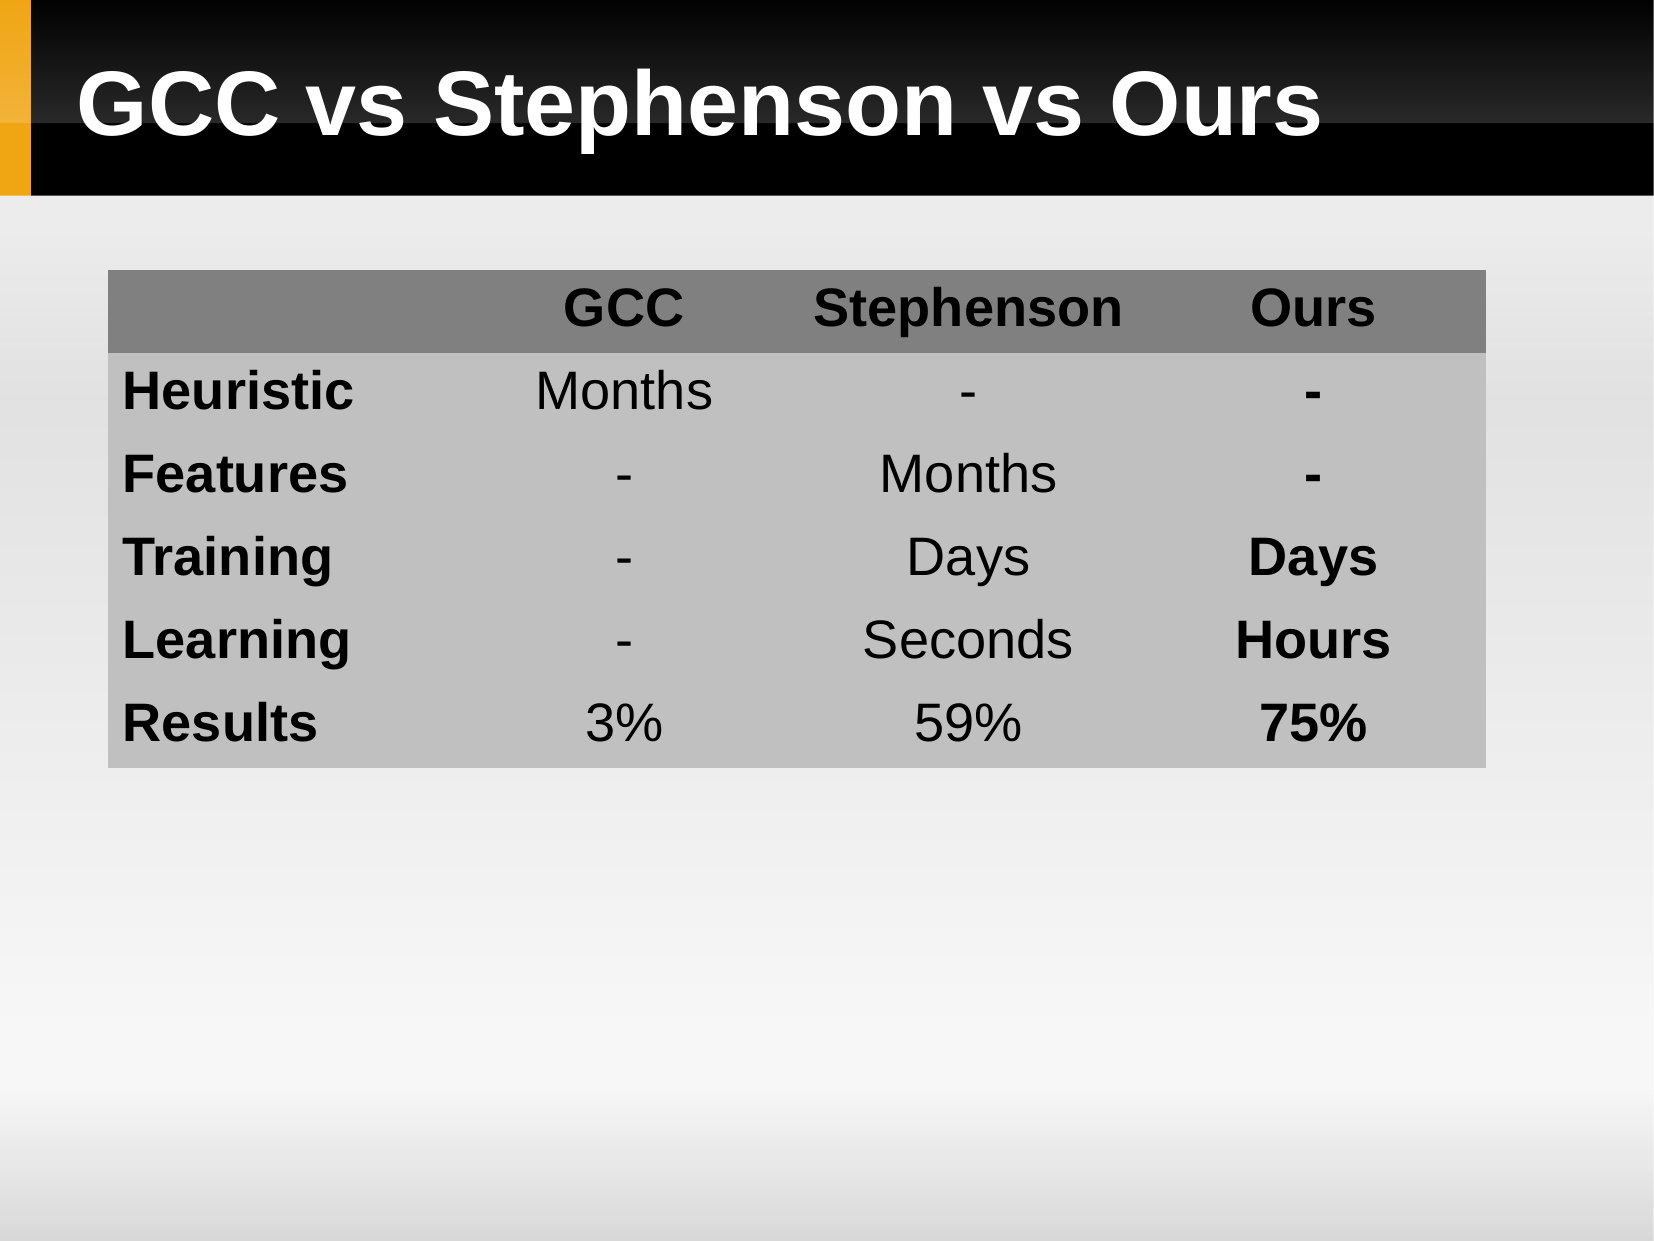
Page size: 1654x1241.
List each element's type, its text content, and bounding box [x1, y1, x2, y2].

table_cell Heuristic [108, 353, 452, 436]
table_cell Months [452, 353, 796, 436]
table_cell 75% [1141, 685, 1486, 768]
table_header Ours [1141, 270, 1486, 353]
table_cell - [452, 436, 796, 519]
table_cell Learning [108, 602, 452, 685]
table_cell 3% [452, 685, 796, 768]
title GCC vs Stephenson vs Ours [76, 7, 1565, 200]
table_cell - [452, 602, 796, 685]
table_cell Seconds [796, 602, 1141, 685]
table_header [108, 270, 452, 353]
table_cell - [1141, 353, 1486, 436]
table_cell Results [108, 685, 452, 768]
table_cell - [1141, 436, 1486, 519]
table_cell Features [108, 436, 452, 519]
table_cell Days [1141, 519, 1486, 602]
table_cell Months [796, 436, 1141, 519]
table_cell - [452, 519, 796, 602]
table_cell Training [108, 519, 452, 602]
table_cell - [796, 353, 1141, 436]
table_header Stephenson [796, 270, 1141, 353]
table_cell Days [796, 519, 1141, 602]
table_cell Hours [1141, 602, 1486, 685]
table_header GCC [452, 270, 796, 353]
table_cell 59% [796, 685, 1141, 768]
picture [0, 0, 1654, 1241]
